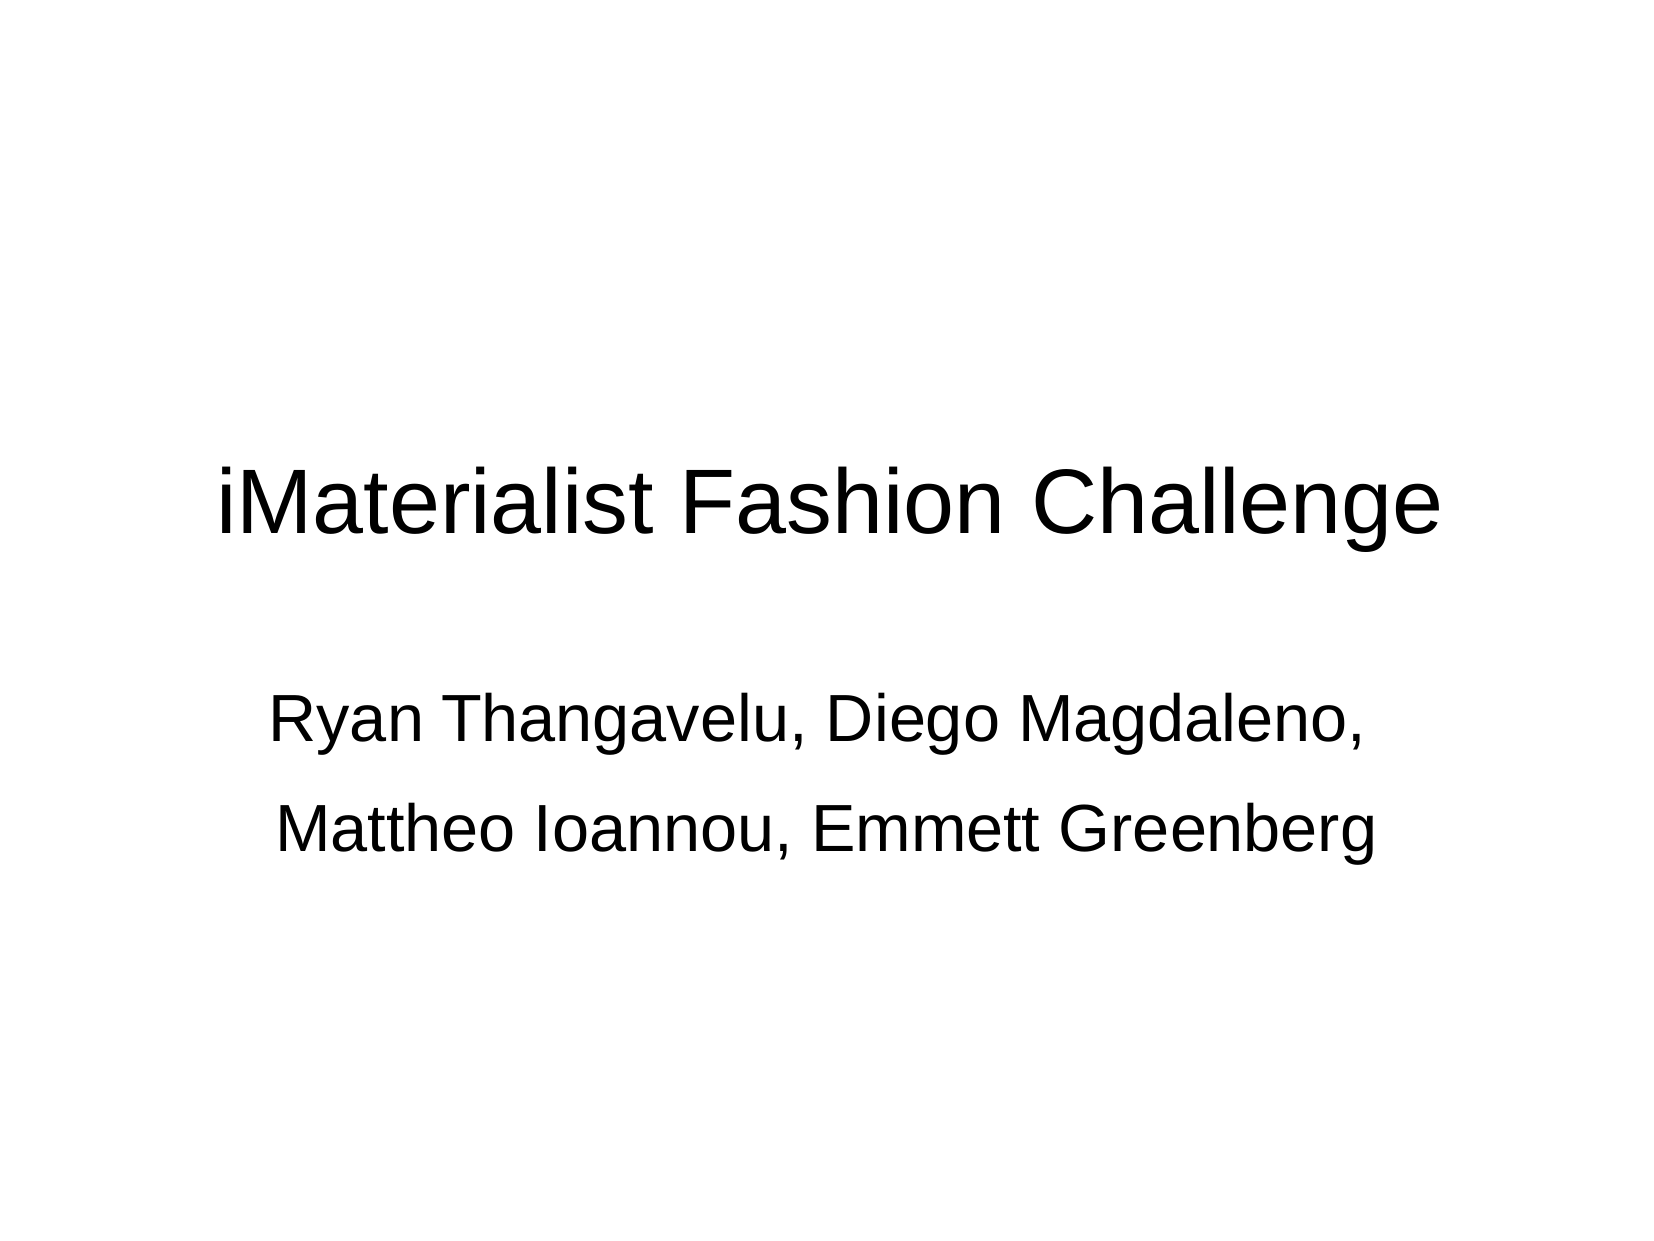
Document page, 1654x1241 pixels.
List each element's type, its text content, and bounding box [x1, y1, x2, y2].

title iMaterialist Fashion Challenge [86, 392, 1576, 601]
subtitle Ryan Thangavelu, Diego Magdaleno, Mattheo Ioannou, Emmett Greenberg [82, 675, 1571, 867]
